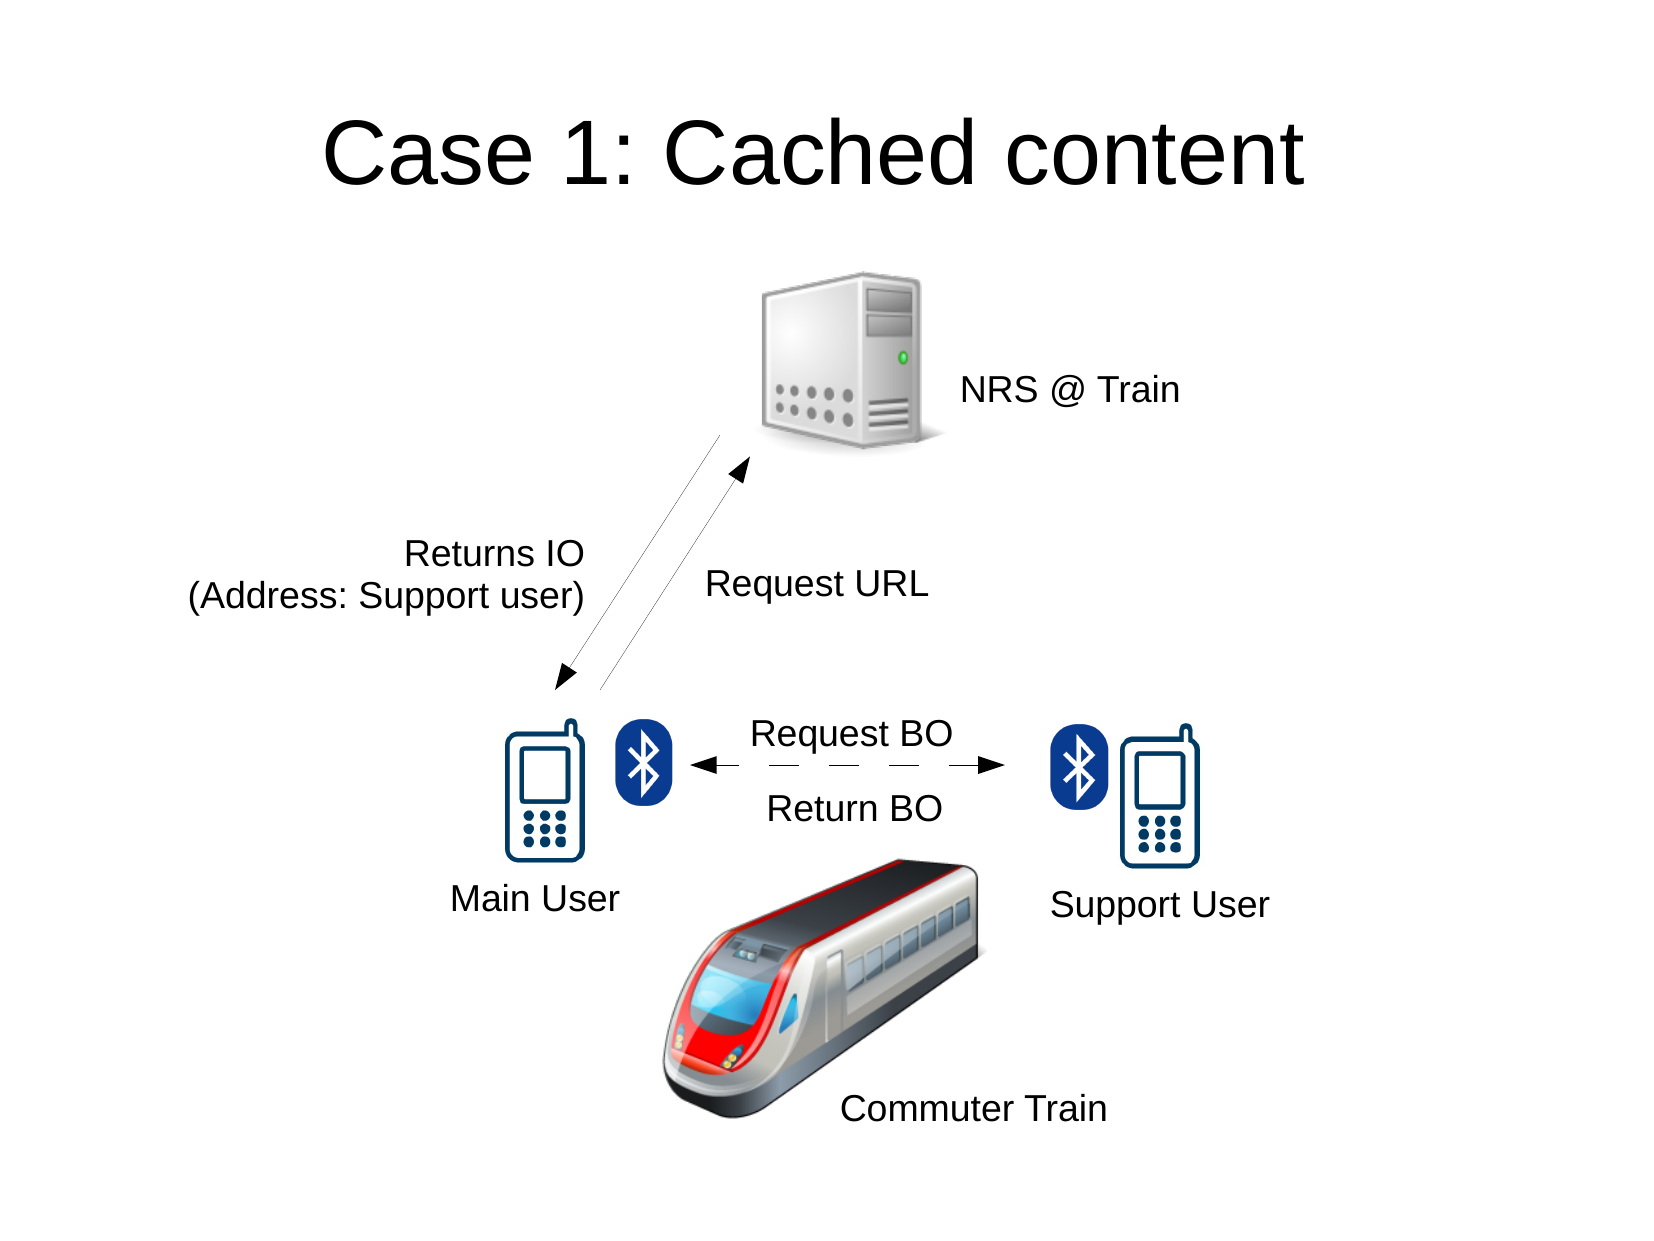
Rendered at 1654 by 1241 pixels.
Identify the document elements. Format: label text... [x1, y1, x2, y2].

text_box Commuter Train [825, 1080, 1141, 1137]
text_box Support User [1035, 875, 1321, 933]
text_box Request BO [735, 705, 1021, 762]
picture [750, 256, 950, 457]
picture [660, 824, 991, 1156]
title Case 1: Cached content [82, 49, 1571, 257]
text_box Main User [435, 870, 646, 927]
picture [465, 714, 676, 870]
picture [1048, 719, 1236, 875]
text_box Request URL [690, 555, 991, 612]
text_box Return BO [720, 780, 991, 837]
text_box NRS @ Train [945, 361, 1201, 419]
text_box Returns IO (Address: Support user) [165, 525, 601, 624]
